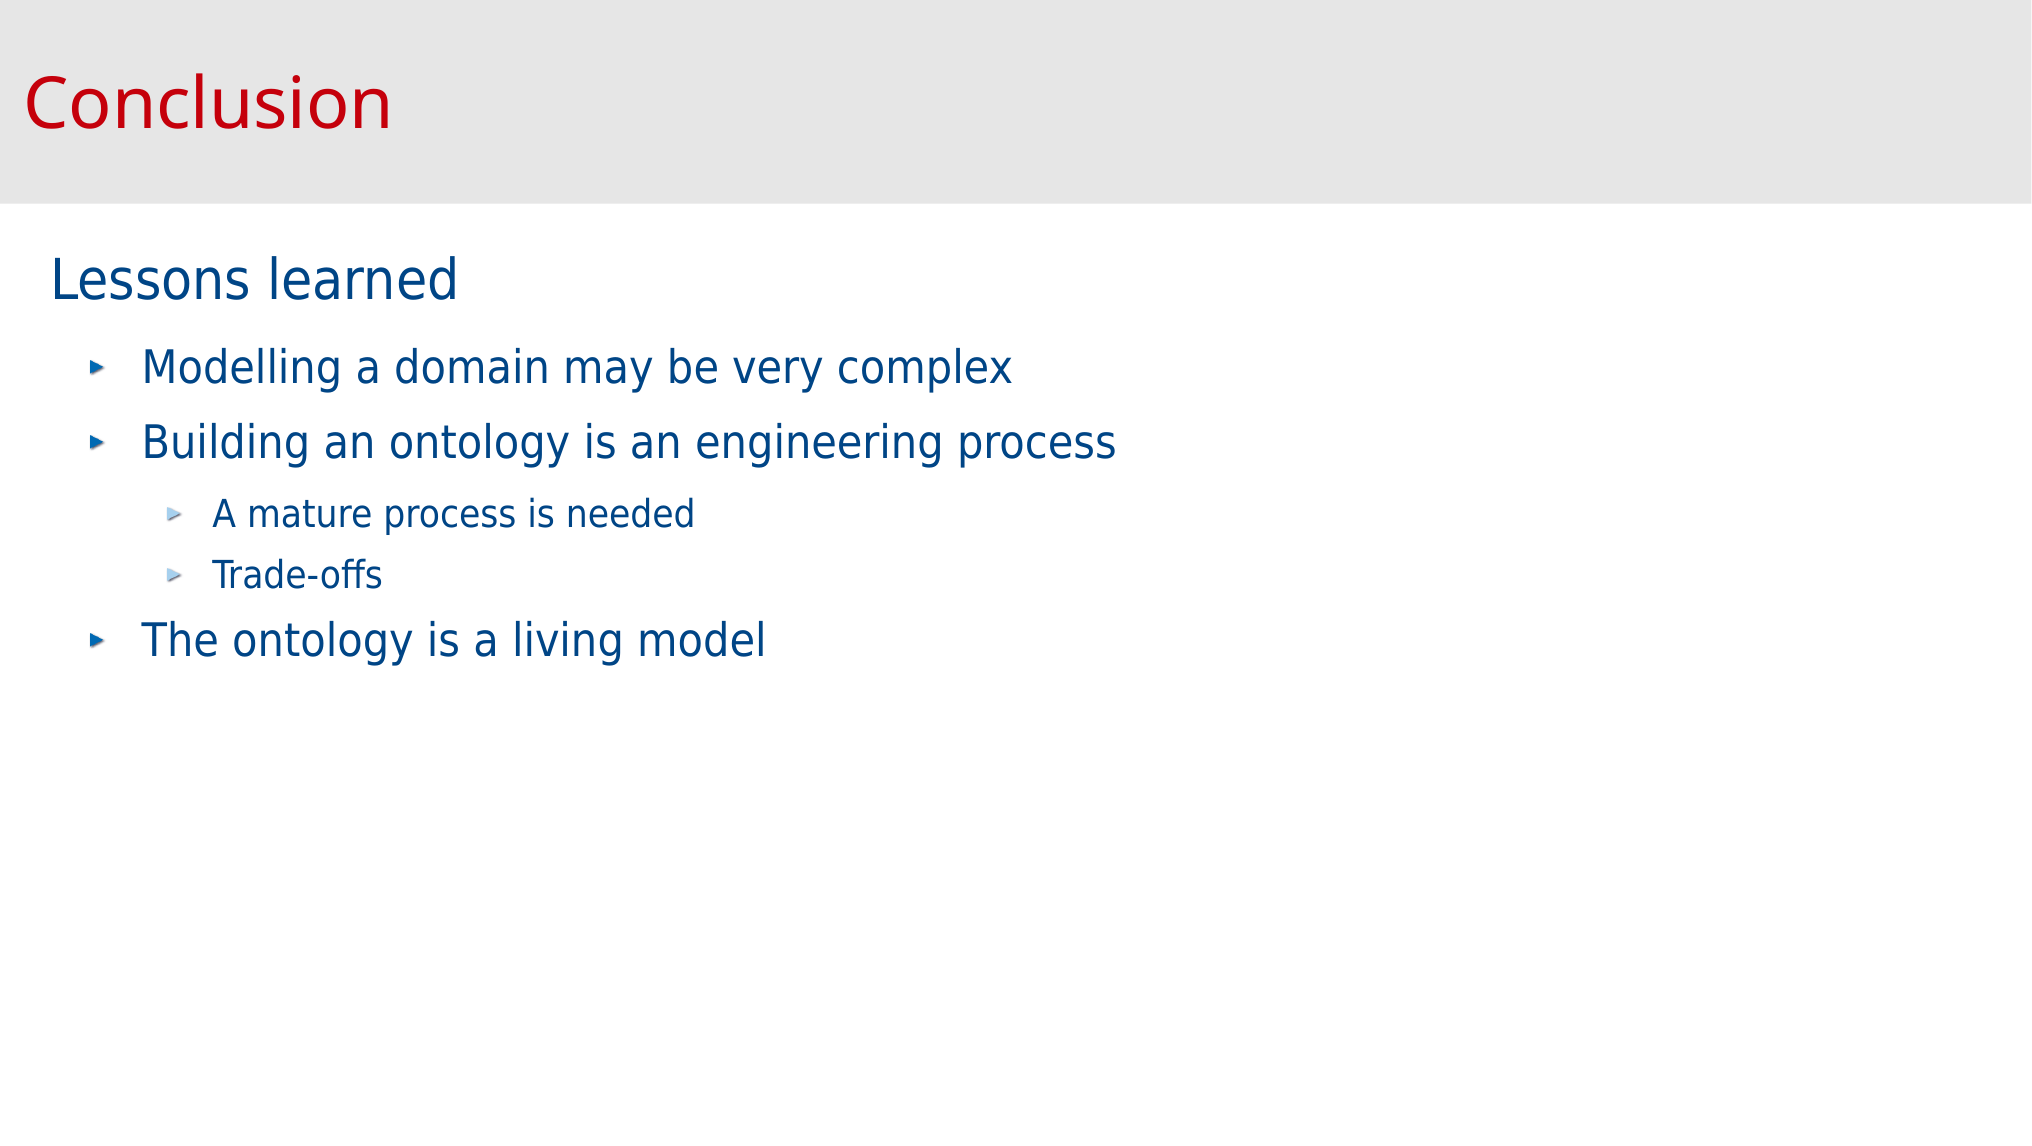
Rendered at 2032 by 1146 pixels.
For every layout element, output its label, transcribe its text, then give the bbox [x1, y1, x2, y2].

title Conclusion [0, 0, 2032, 204]
list Lessons learned Modelling a domain may be very complex Building an ontology is an engineering process A mature process is needed Trade-offs The ontology is a living model [0, 247, 2032, 967]
